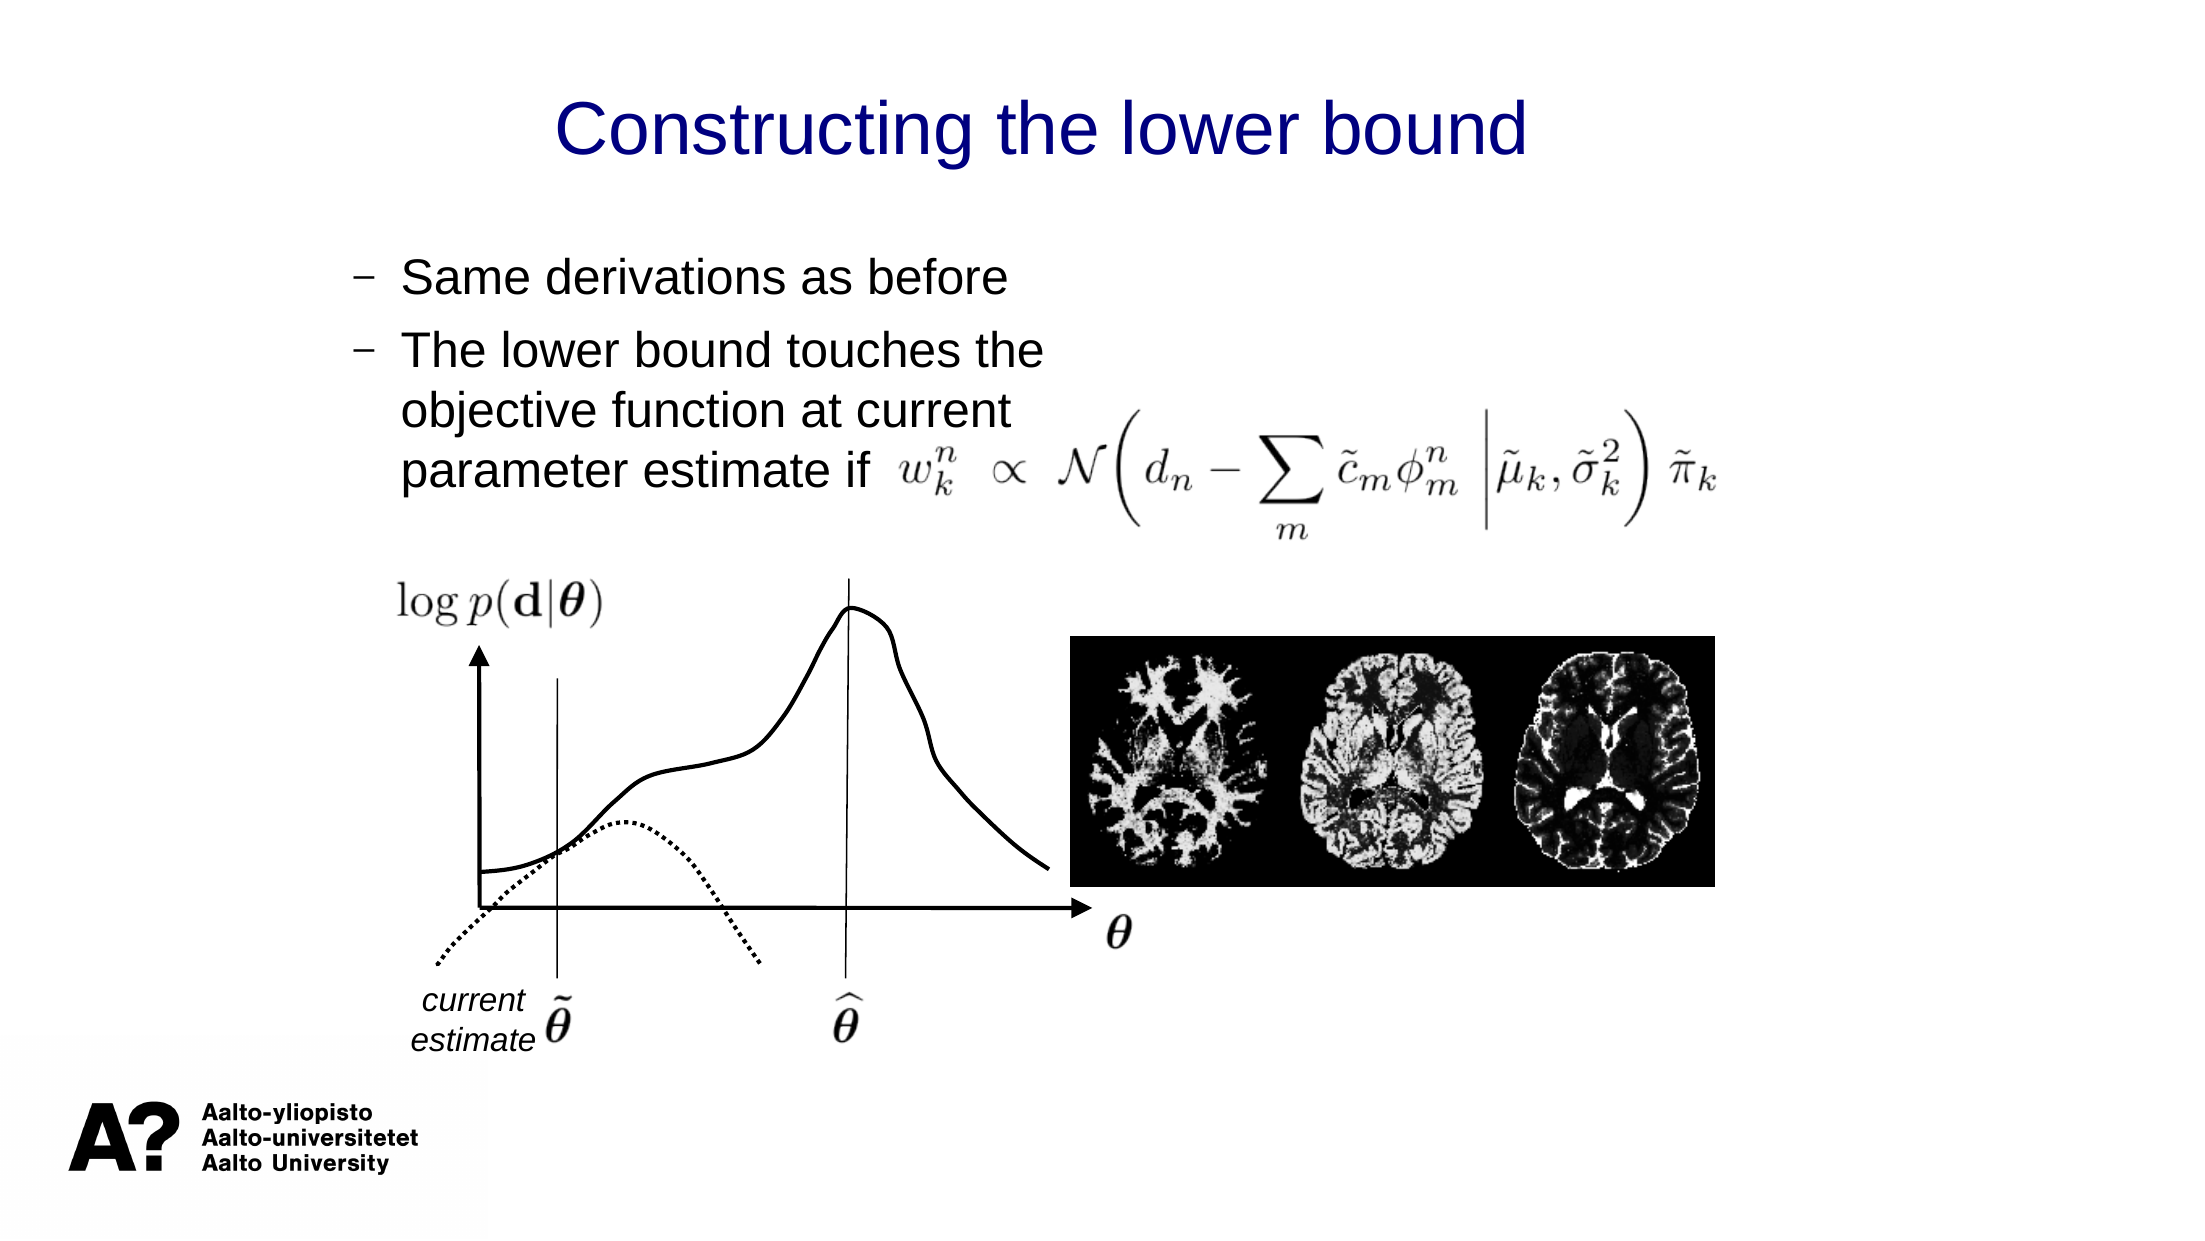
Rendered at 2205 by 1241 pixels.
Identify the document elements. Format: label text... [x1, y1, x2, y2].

text_box current estimate [373, 970, 574, 1066]
picture [0, 1035, 488, 1239]
picture [528, 984, 583, 1055]
text_box Same derivations as before The lower bound touches the objective function at current parameter estimate if [263, 237, 1090, 925]
picture [773, 972, 874, 1067]
picture [1090, 396, 1729, 552]
title Constructing the lower bound [386, 65, 1699, 179]
picture [1073, 892, 1146, 967]
picture [1070, 636, 1715, 887]
